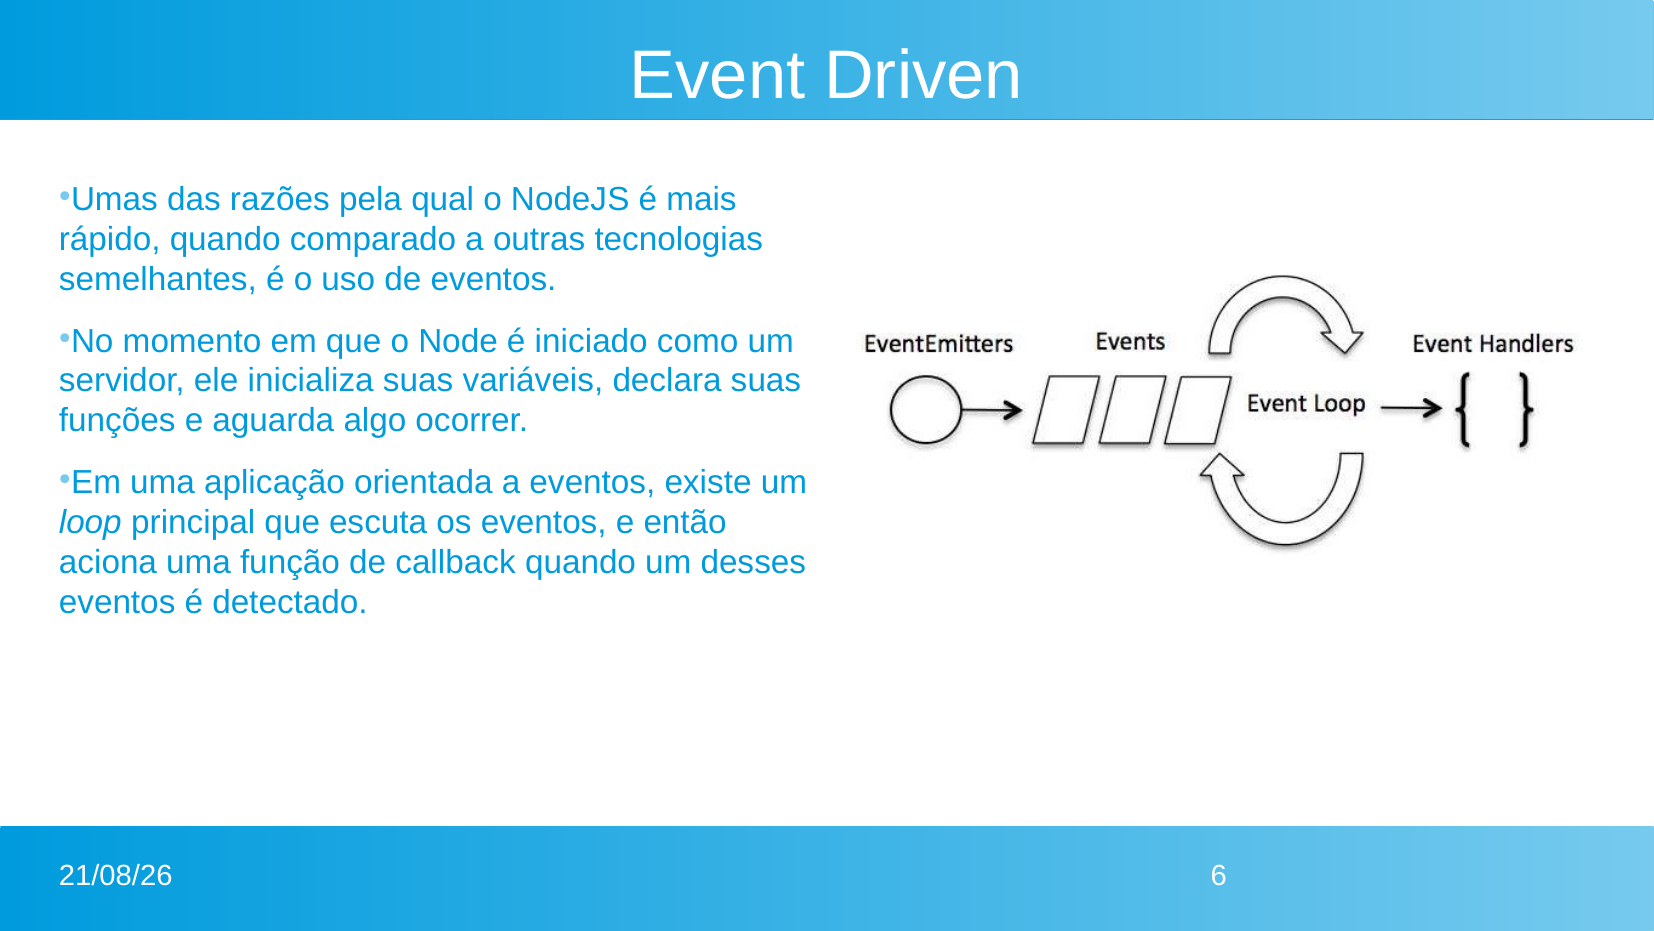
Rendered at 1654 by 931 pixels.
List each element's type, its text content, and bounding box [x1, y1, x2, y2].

picture [856, 255, 1583, 562]
text_box [1210, 856, 1595, 916]
list Umas das razões pela qual o NodeJS é mais rápido, quando comparado a outras tecnologias semelhantes, é o uso de eventos. No momento em que o Node é iniciado como um servidor, ele inicializa suas variáveis, declara suas funções e aguarda algo ocorrer. Em uma aplicação orientada a eventos, existe um loop principal que escuta os eventos, e então aciona uma função de callback quando um desses eventos é detectado. [59, 177, 809, 768]
text_box [59, 856, 443, 916]
title Event Driven [59, 29, 1595, 108]
